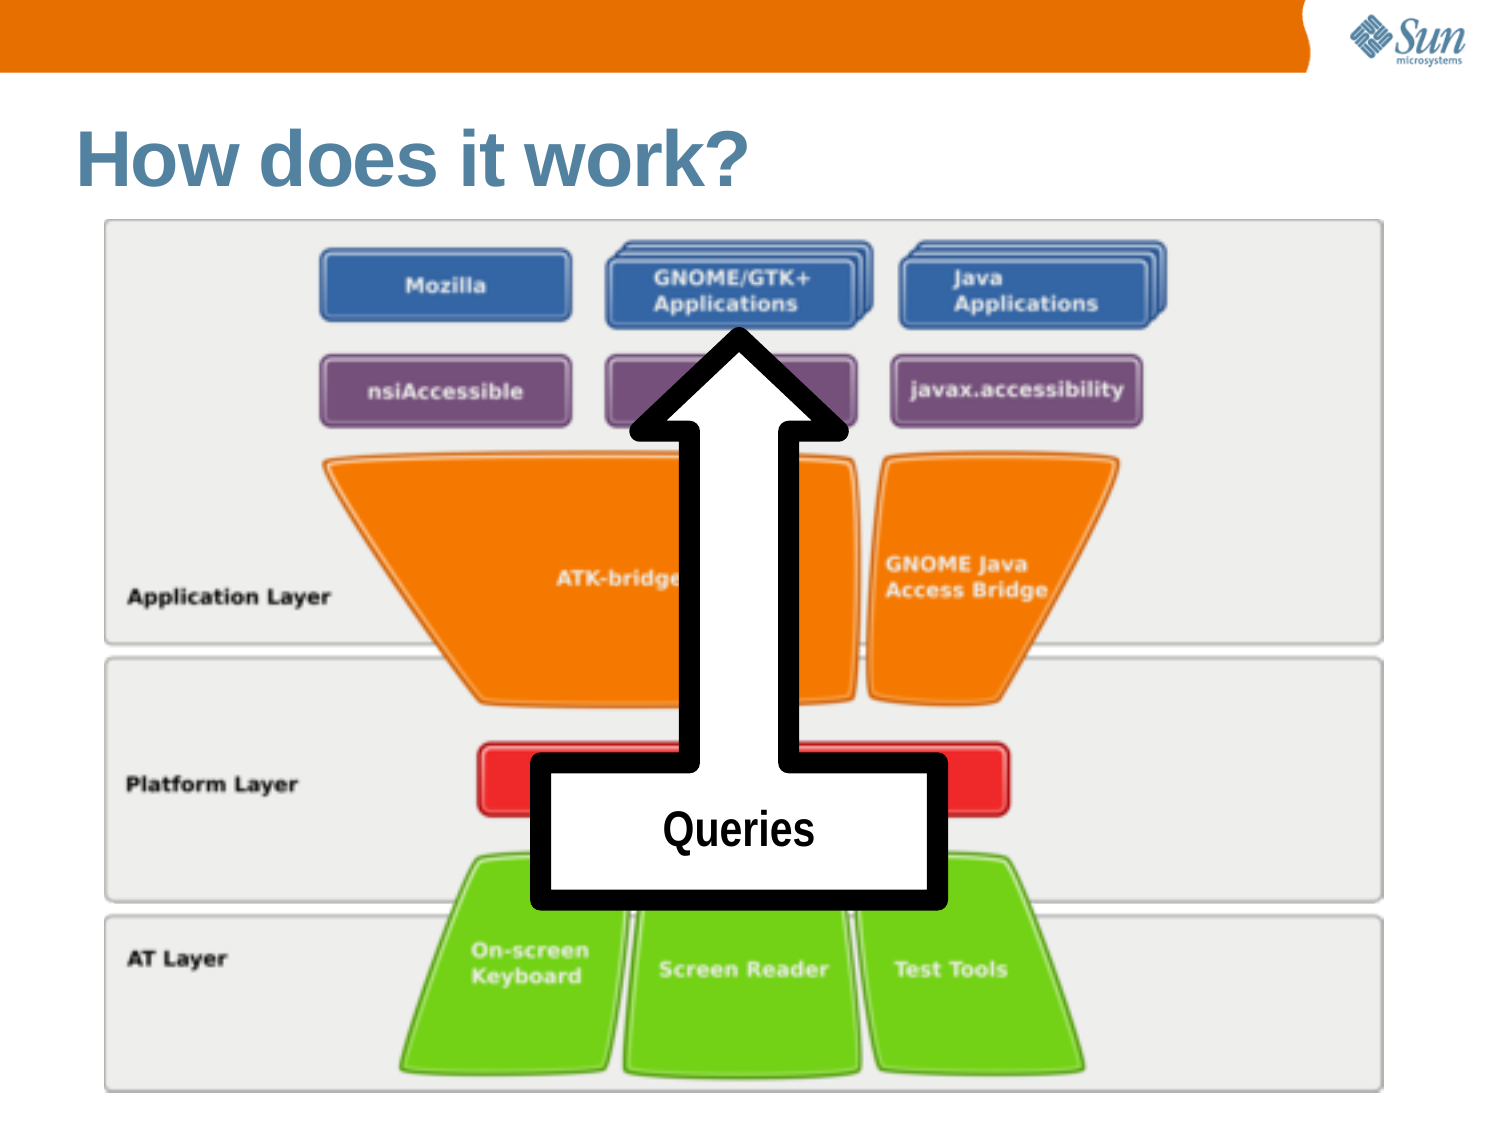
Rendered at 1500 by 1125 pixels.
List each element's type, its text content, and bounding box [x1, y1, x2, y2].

picture [0, 0, 1500, 75]
text_box Queries [540, 337, 938, 901]
picture [104, 219, 1384, 1093]
title How does it work? [75, 122, 1438, 228]
